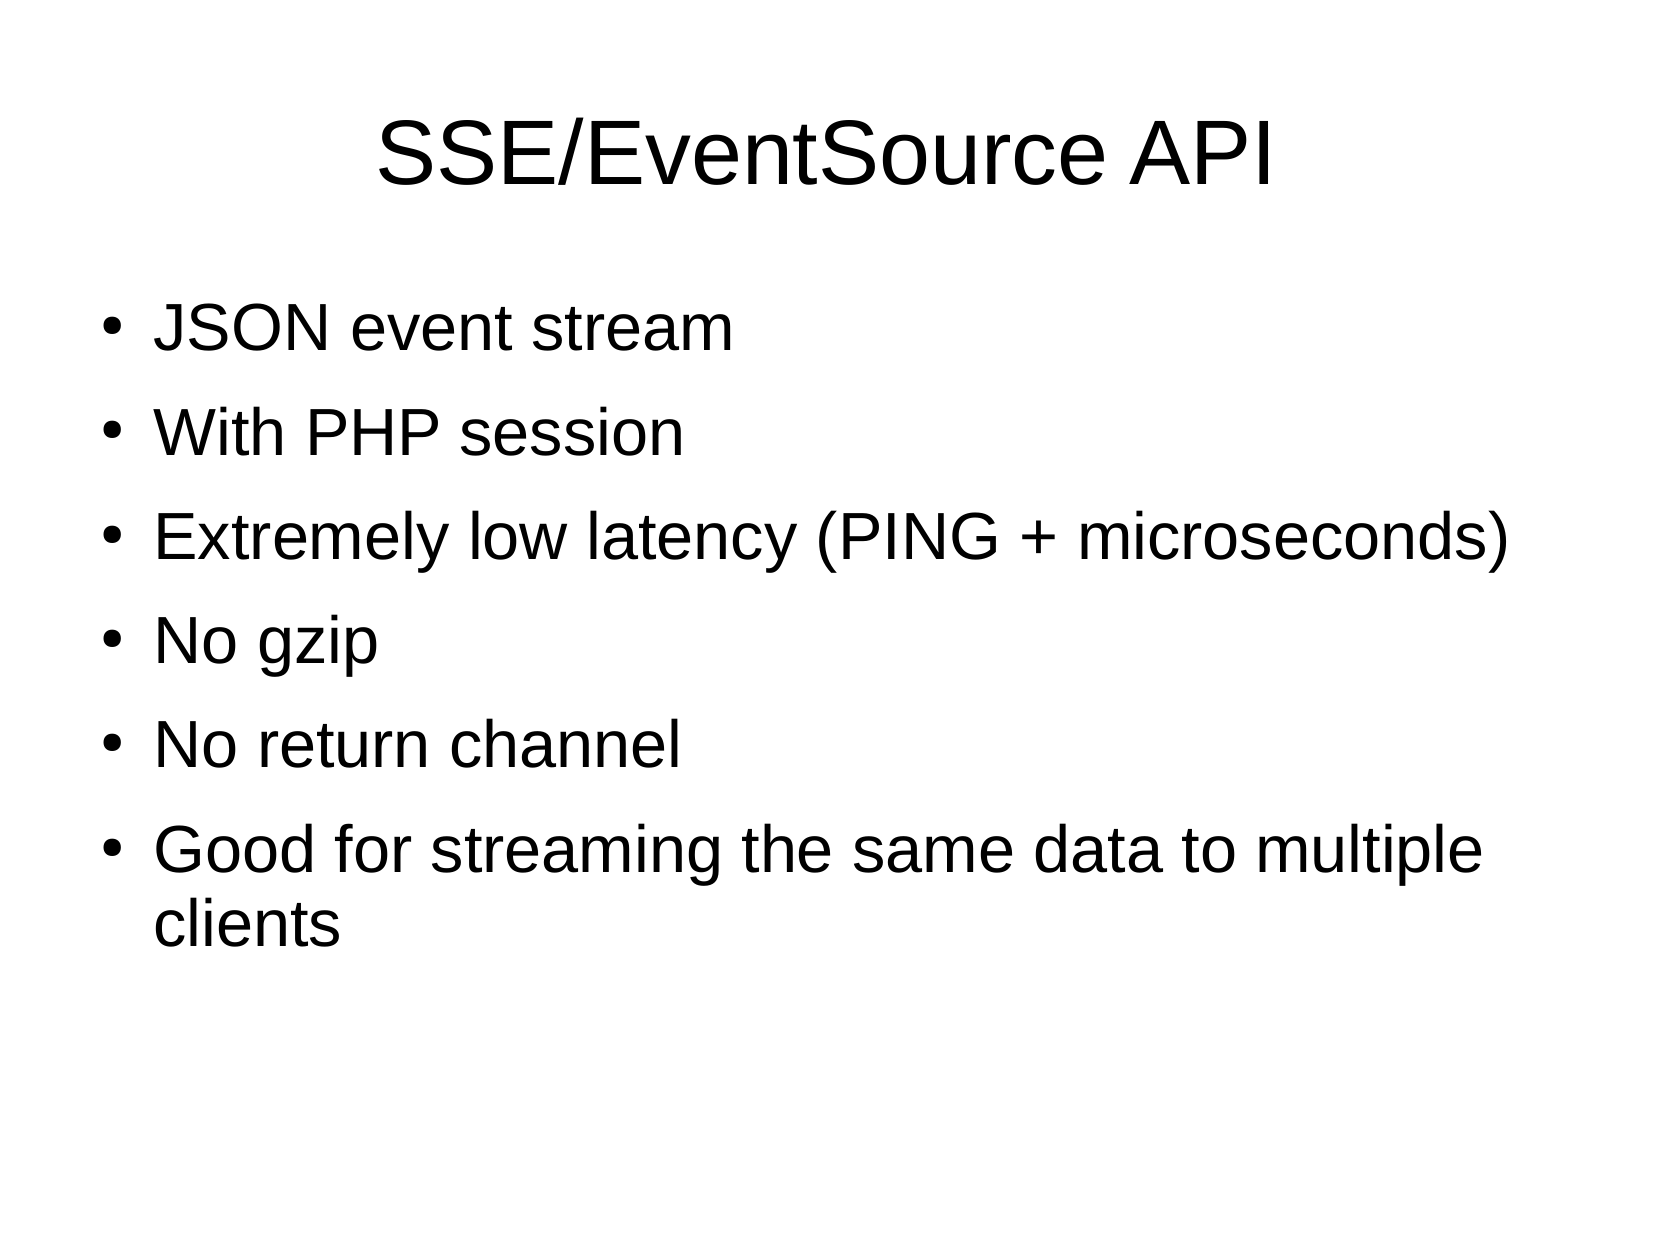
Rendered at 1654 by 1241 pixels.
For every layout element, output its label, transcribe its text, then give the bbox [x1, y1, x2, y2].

list JSON event stream With PHP session Extremely low latency (PING + microseconds) No gzip No return channel Good for streaming the same data to multiple clients [82, 290, 1571, 1010]
title SSE/EventSource API [82, 49, 1571, 257]
